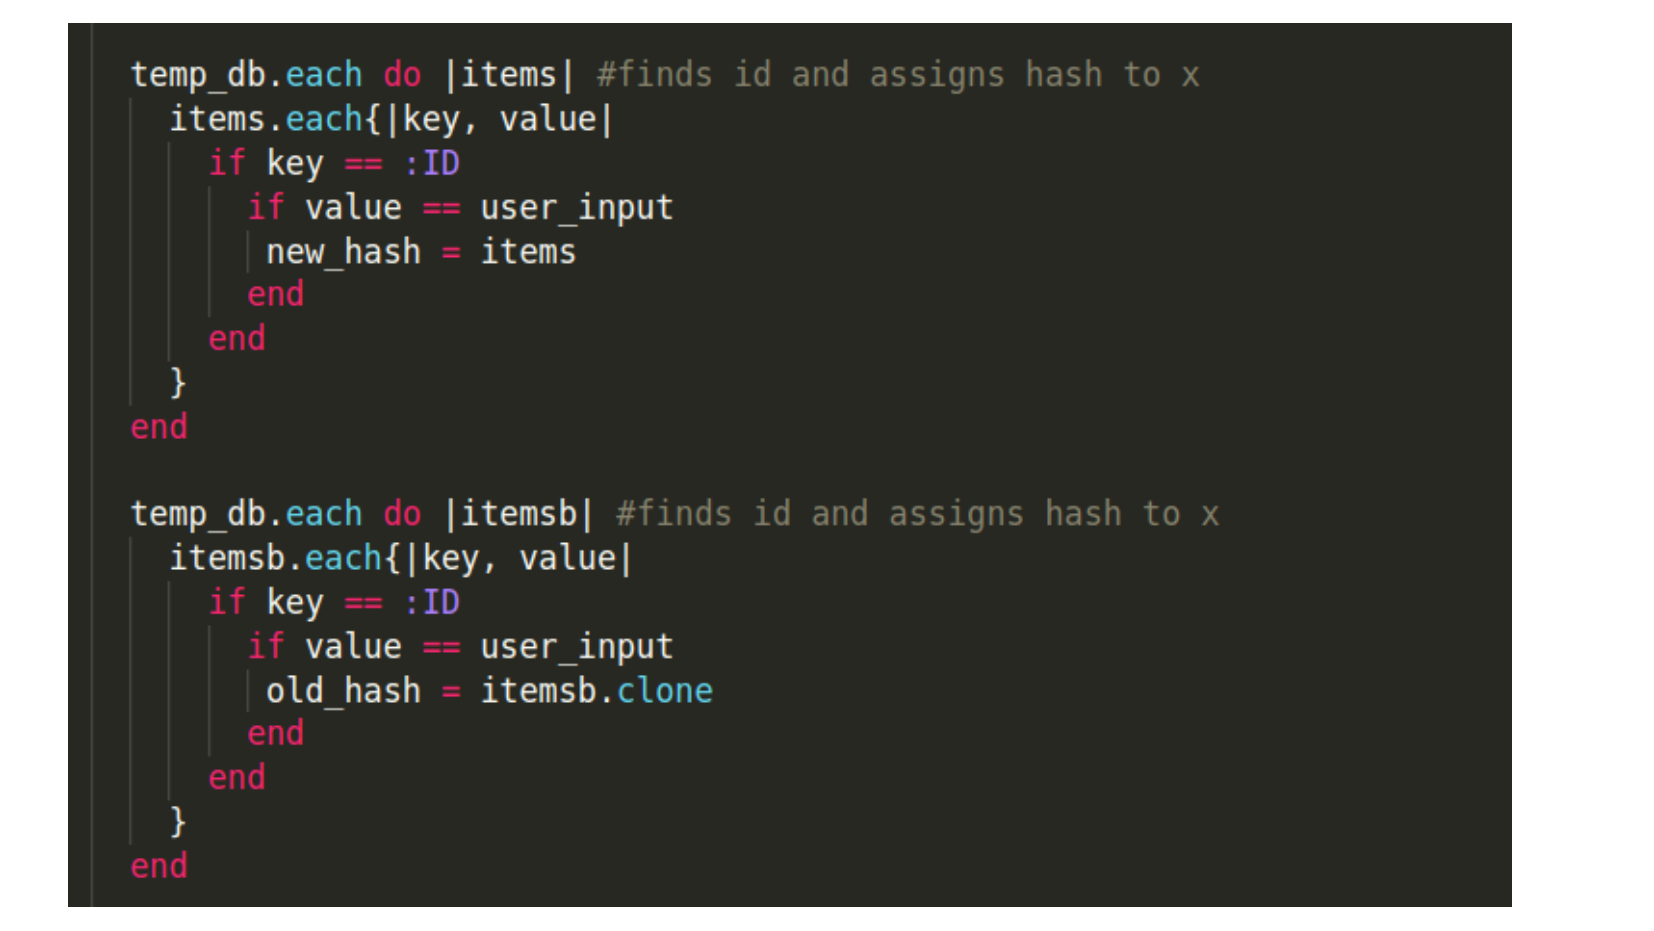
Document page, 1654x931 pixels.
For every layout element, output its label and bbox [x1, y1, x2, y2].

picture [68, 23, 1512, 907]
